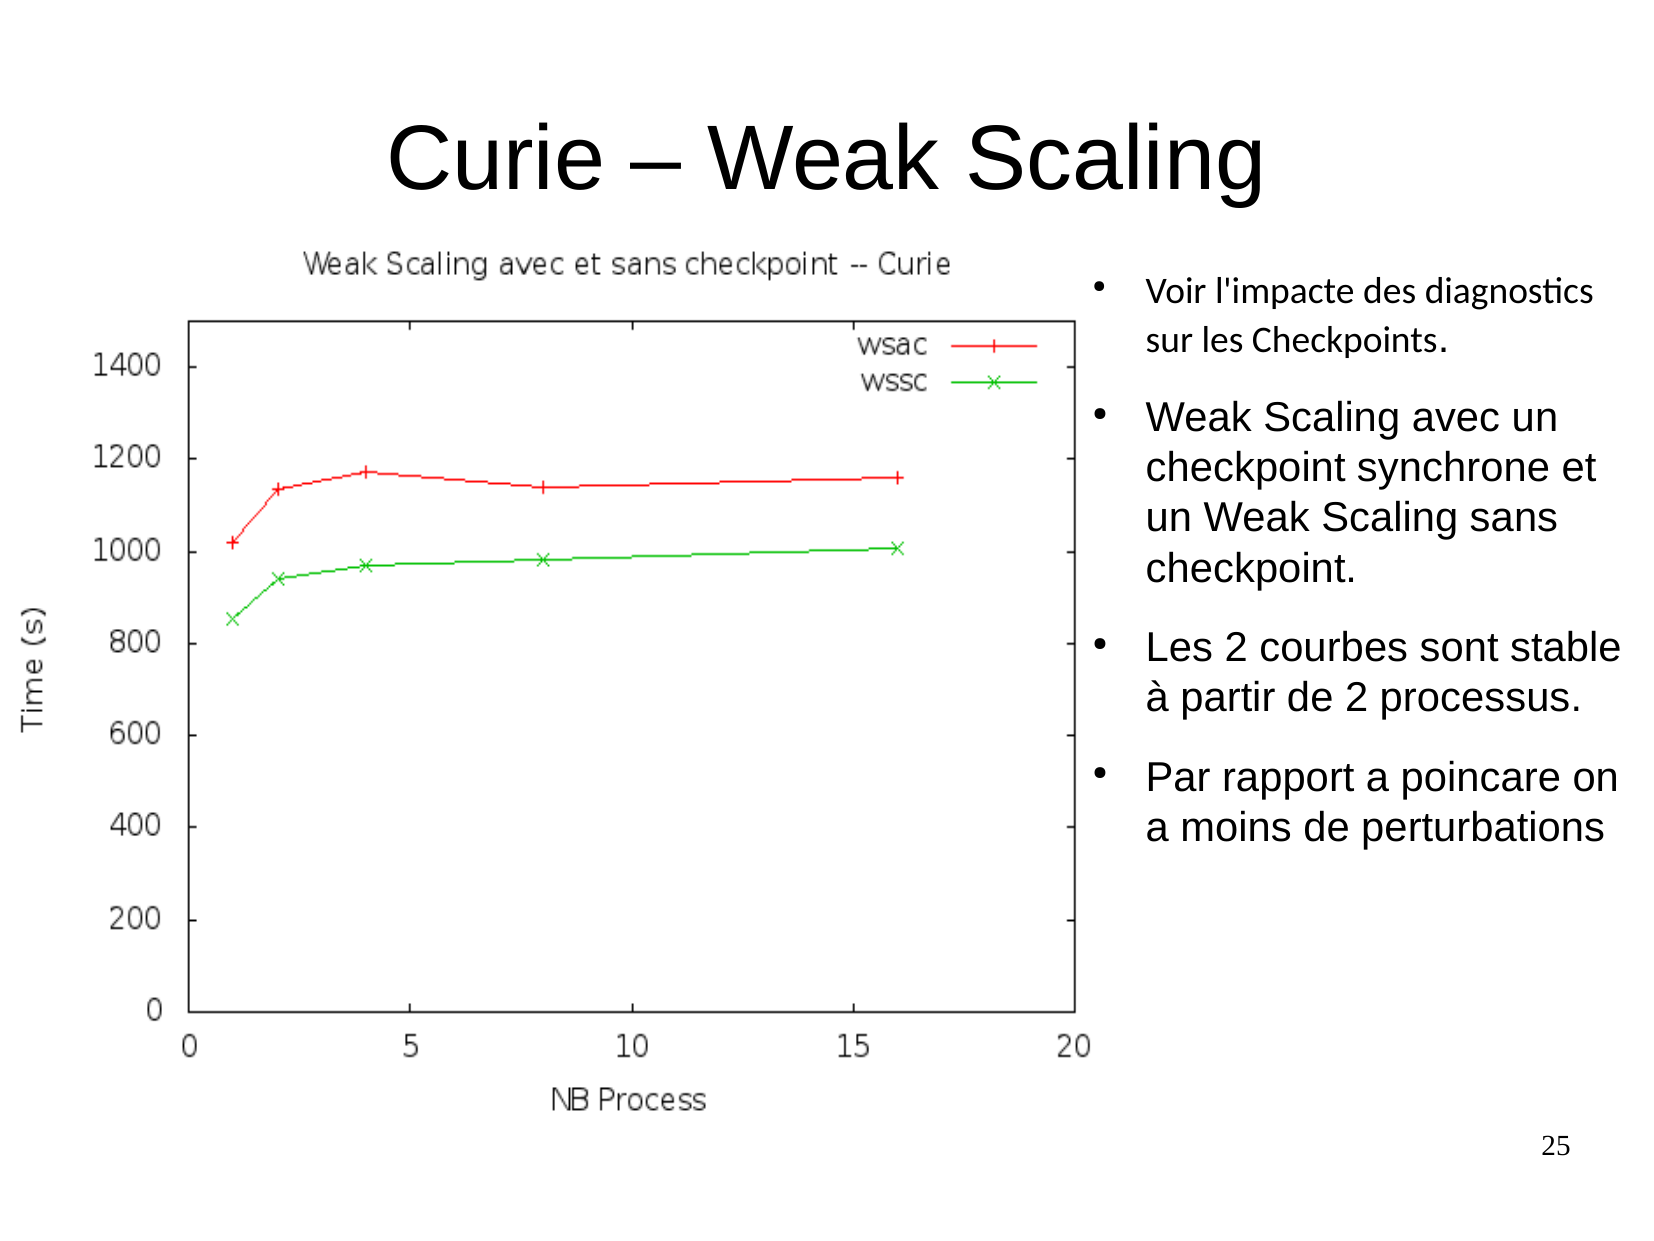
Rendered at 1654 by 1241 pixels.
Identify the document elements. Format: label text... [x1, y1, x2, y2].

text_box Voir l'impacte des diagnostics sur les Checkpoints. Weak Scaling avec un checkpoint synchrone et un Weak Scaling sans checkpoint. Les 2 courbes sont stable à partir de 2 processus. Par rapport a poincare on a moins de perturbations [1074, 265, 1642, 1105]
picture [11, 212, 1134, 1128]
title Curie – Weak Scaling [82, 49, 1571, 257]
